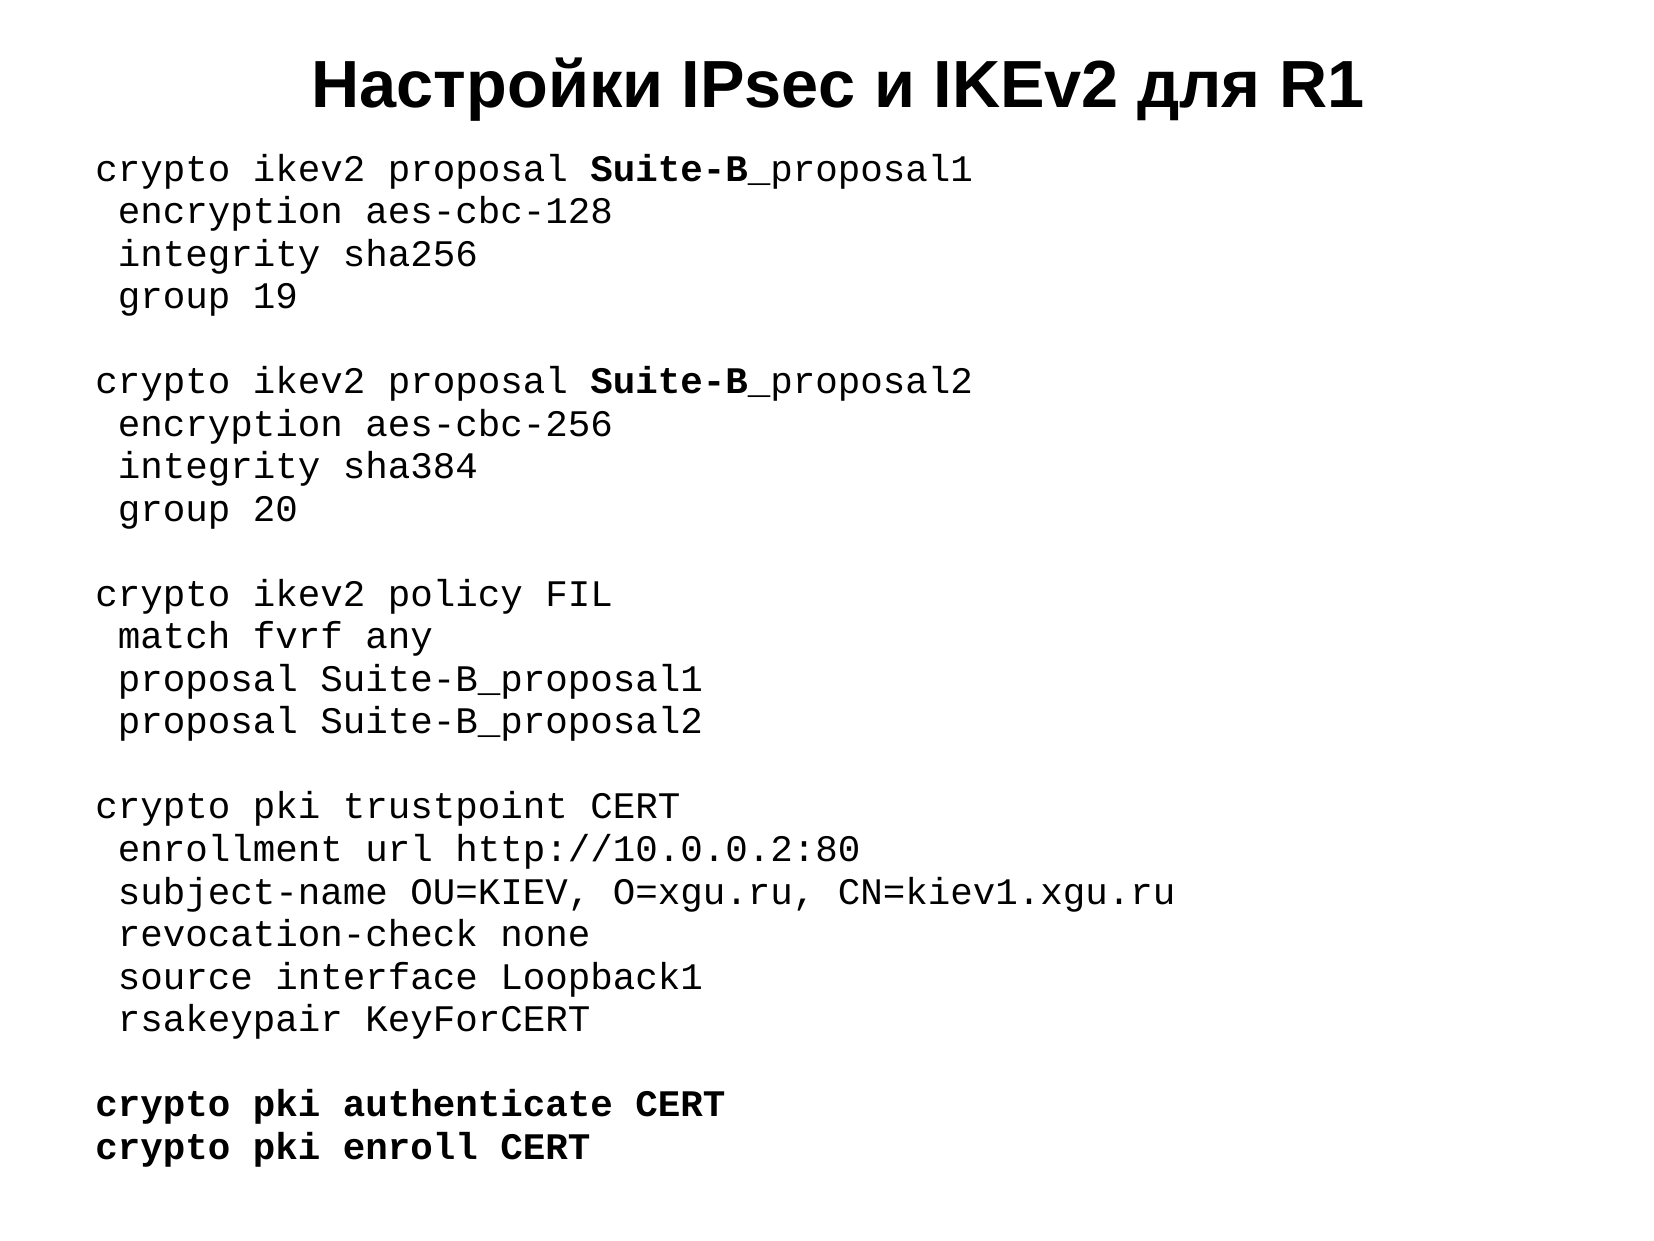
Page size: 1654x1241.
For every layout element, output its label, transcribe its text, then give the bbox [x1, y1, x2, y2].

text_box Настройки IPsec и IKEv2 для R1 [64, 34, 1613, 128]
list crypto ikev2 proposal Suite-B_proposal1 encryption aes-cbc-128 integrity sha256 group 19 crypto ikev2 proposal Suite-B_proposal2 encryption aes-cbc-256 integrity sha384 group 20 crypto ikev2 policy FIL match fvrf any proposal Suite-B_proposal1 proposal Suite-B_proposal2 crypto pki trustpoint CERT enrollment url http://10.0.0.2:80 subject-name OU=KIEV, O=xgu.ru, CN=kiev1.xgu.ru revocation-check none source interface Loopback1 rsakeypair KeyForCERT crypto pki authenticate CERT crypto pki enroll CERT [95, 150, 1538, 1214]
